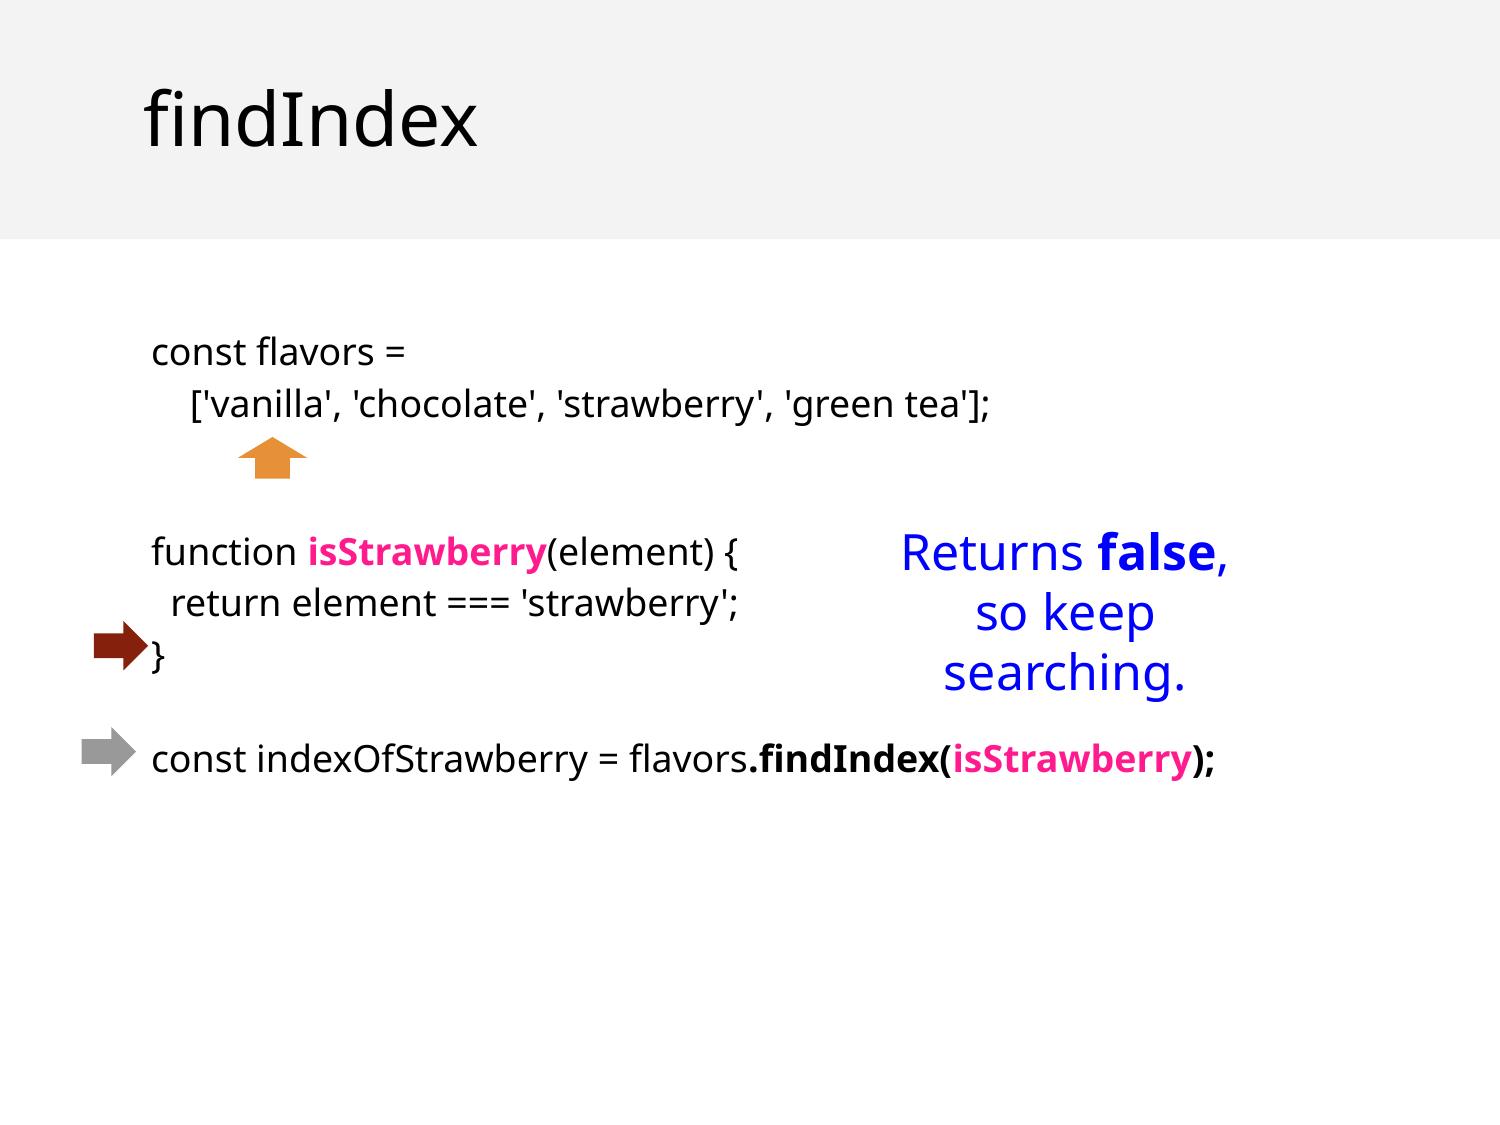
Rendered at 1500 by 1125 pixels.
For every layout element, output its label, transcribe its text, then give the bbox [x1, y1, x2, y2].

title findIndex [128, 56, 1372, 183]
text_box Returns false, so keep searching. [875, 505, 1256, 647]
text_box [81, 726, 137, 777]
text_box const flavors = ['vanilla', 'chocolate', 'strawberry', 'green tea']; [135, 306, 1380, 448]
text_box [237, 436, 308, 479]
text_box [93, 620, 149, 671]
text_box function isStrawberry(element) { return element === 'strawberry'; } const indexOfStrawberry = flavors.findIndex(isStrawberry); [135, 505, 1380, 807]
